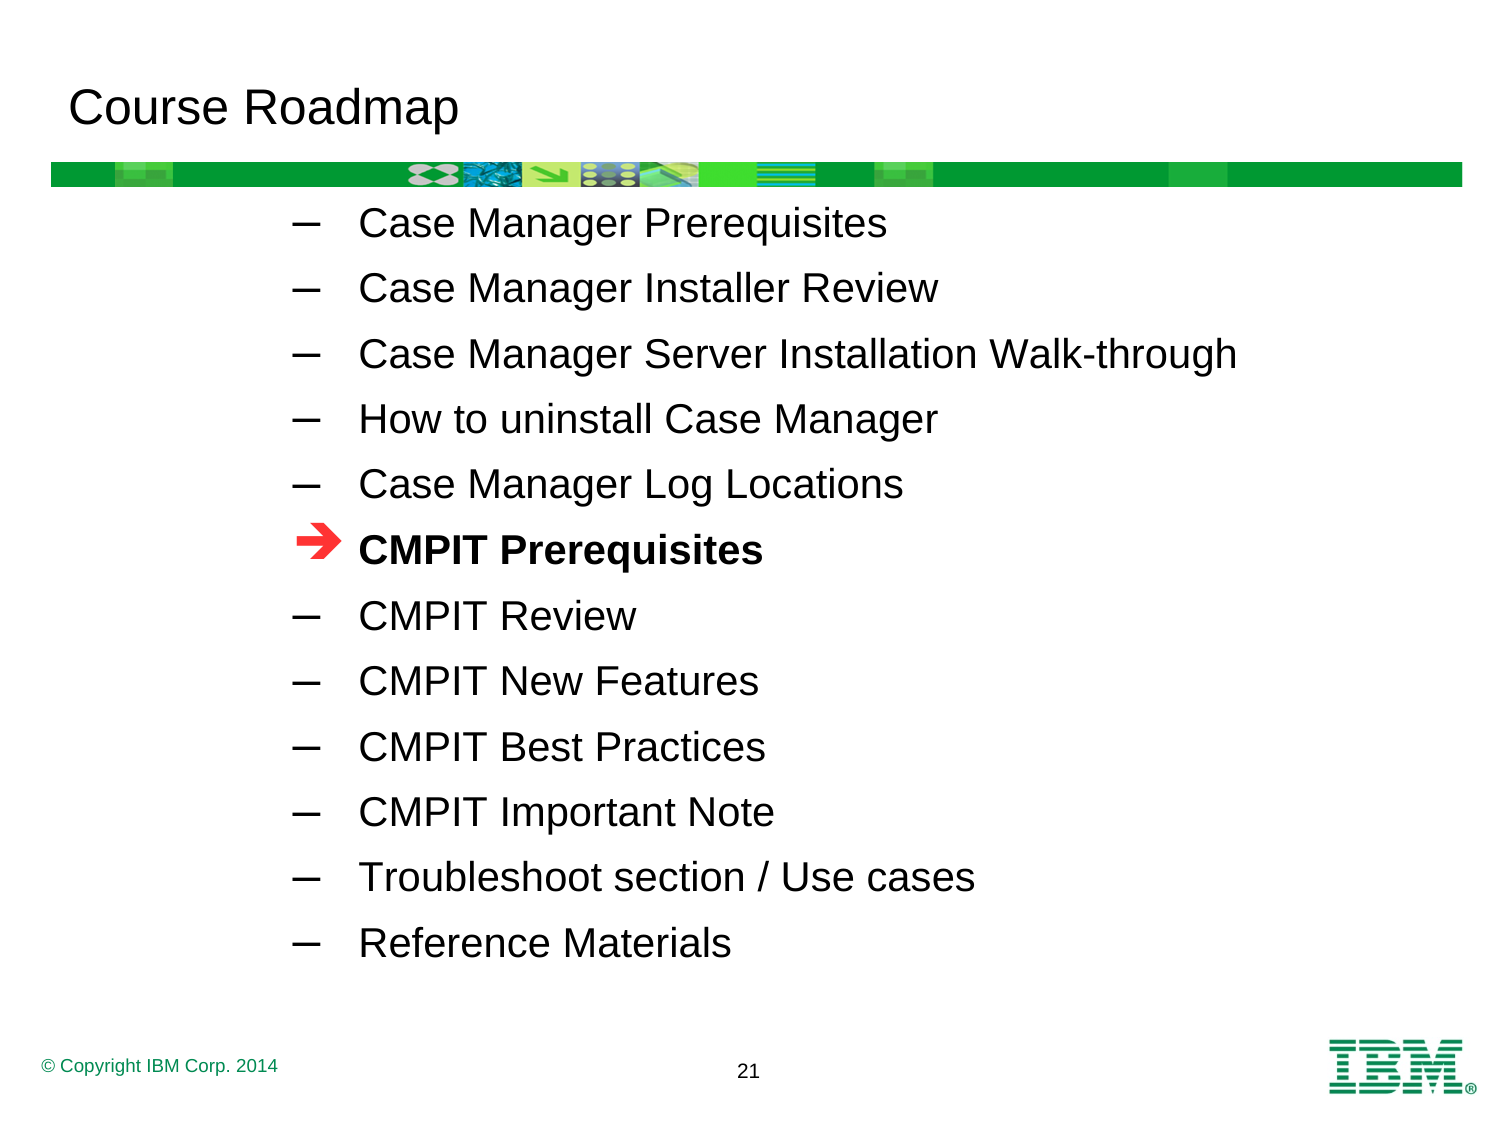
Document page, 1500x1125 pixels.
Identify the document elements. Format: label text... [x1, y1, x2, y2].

picture [50, 161, 1463, 189]
title Course Roadmap [53, 69, 1239, 144]
picture [1327, 1037, 1479, 1096]
list Case Manager Prerequisites Case Manager Installer Review Case Manager Server Installation Walk-through How to uninstall Case Manager Case Manager Log Locations CMPIT Prerequisites CMPIT Review CMPIT New Features CMPIT Best Practices CMPIT Important Note Troubleshoot section / Use cases Reference Materials [52, 187, 1374, 974]
